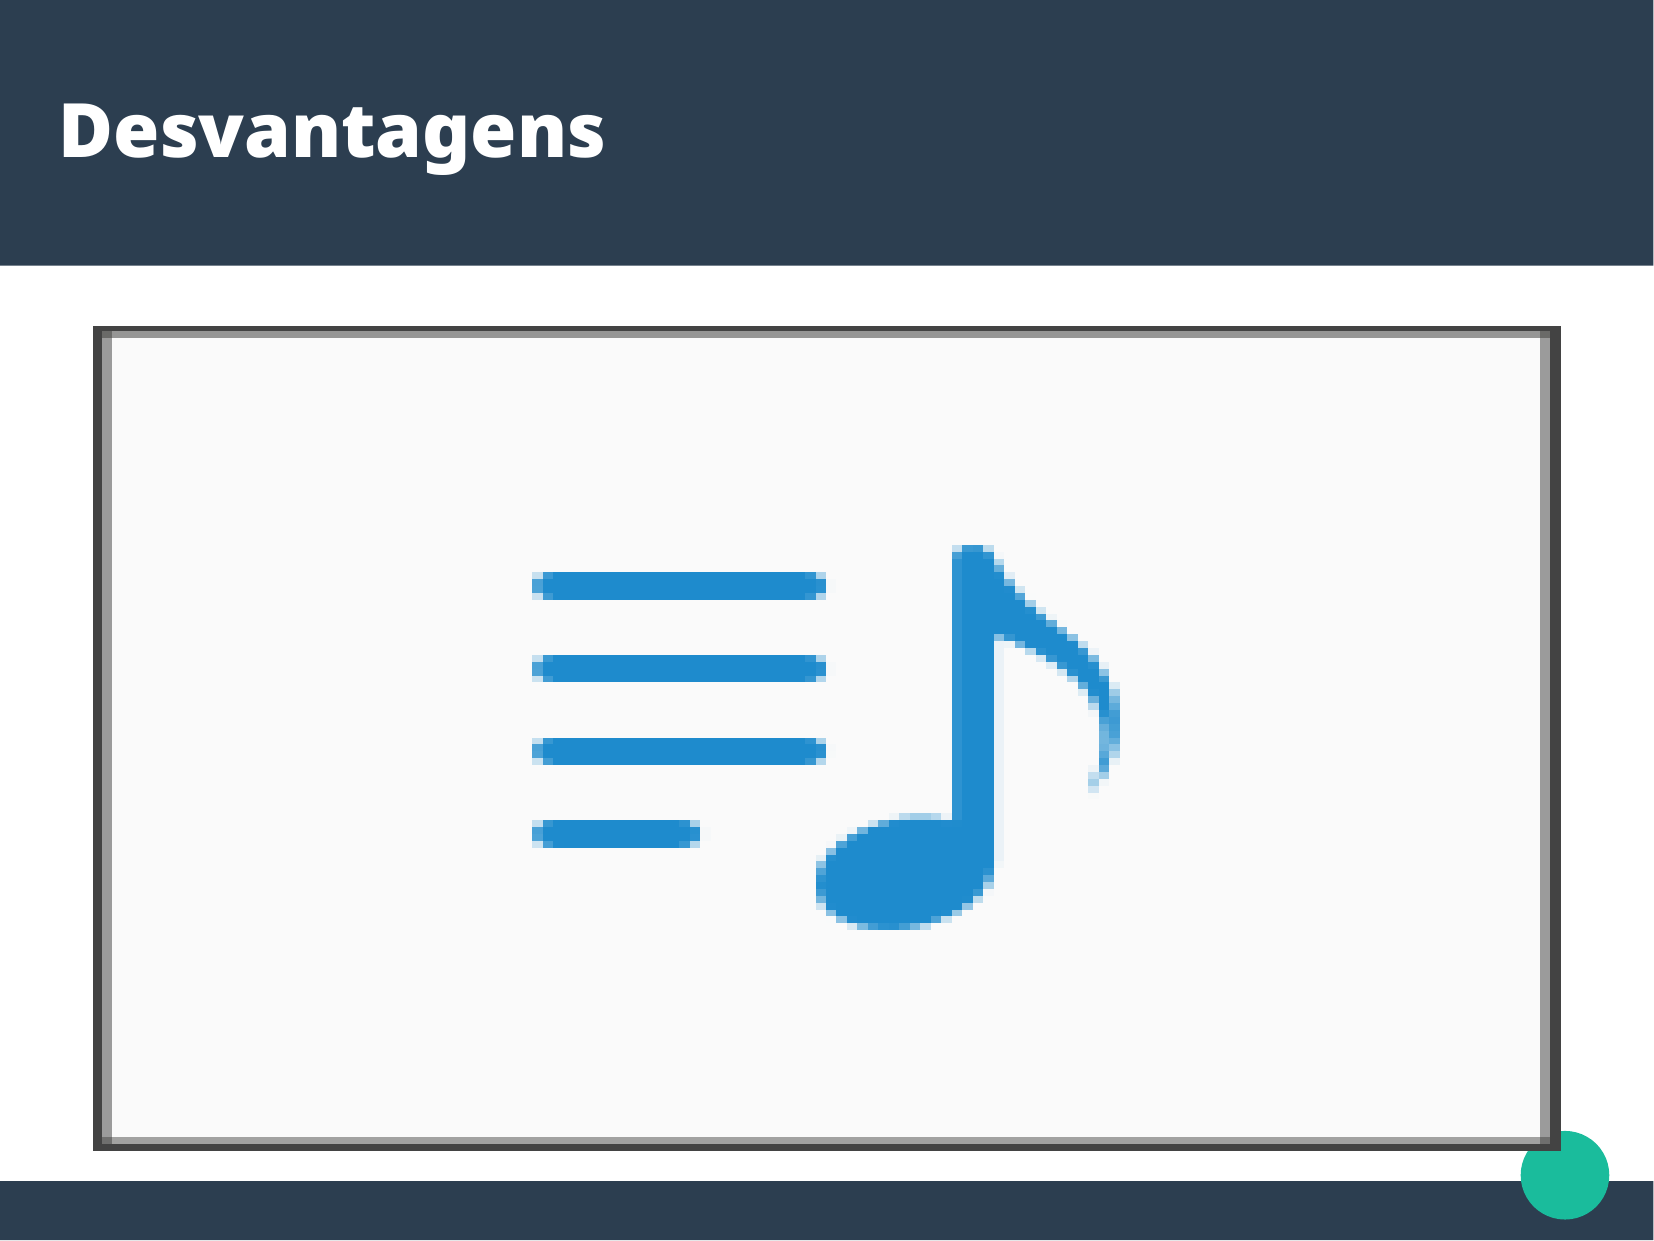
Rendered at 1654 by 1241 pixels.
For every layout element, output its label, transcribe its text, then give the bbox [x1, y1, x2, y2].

title Desvantagens [59, 49, 1595, 207]
text_box [91, 324, 1562, 1152]
